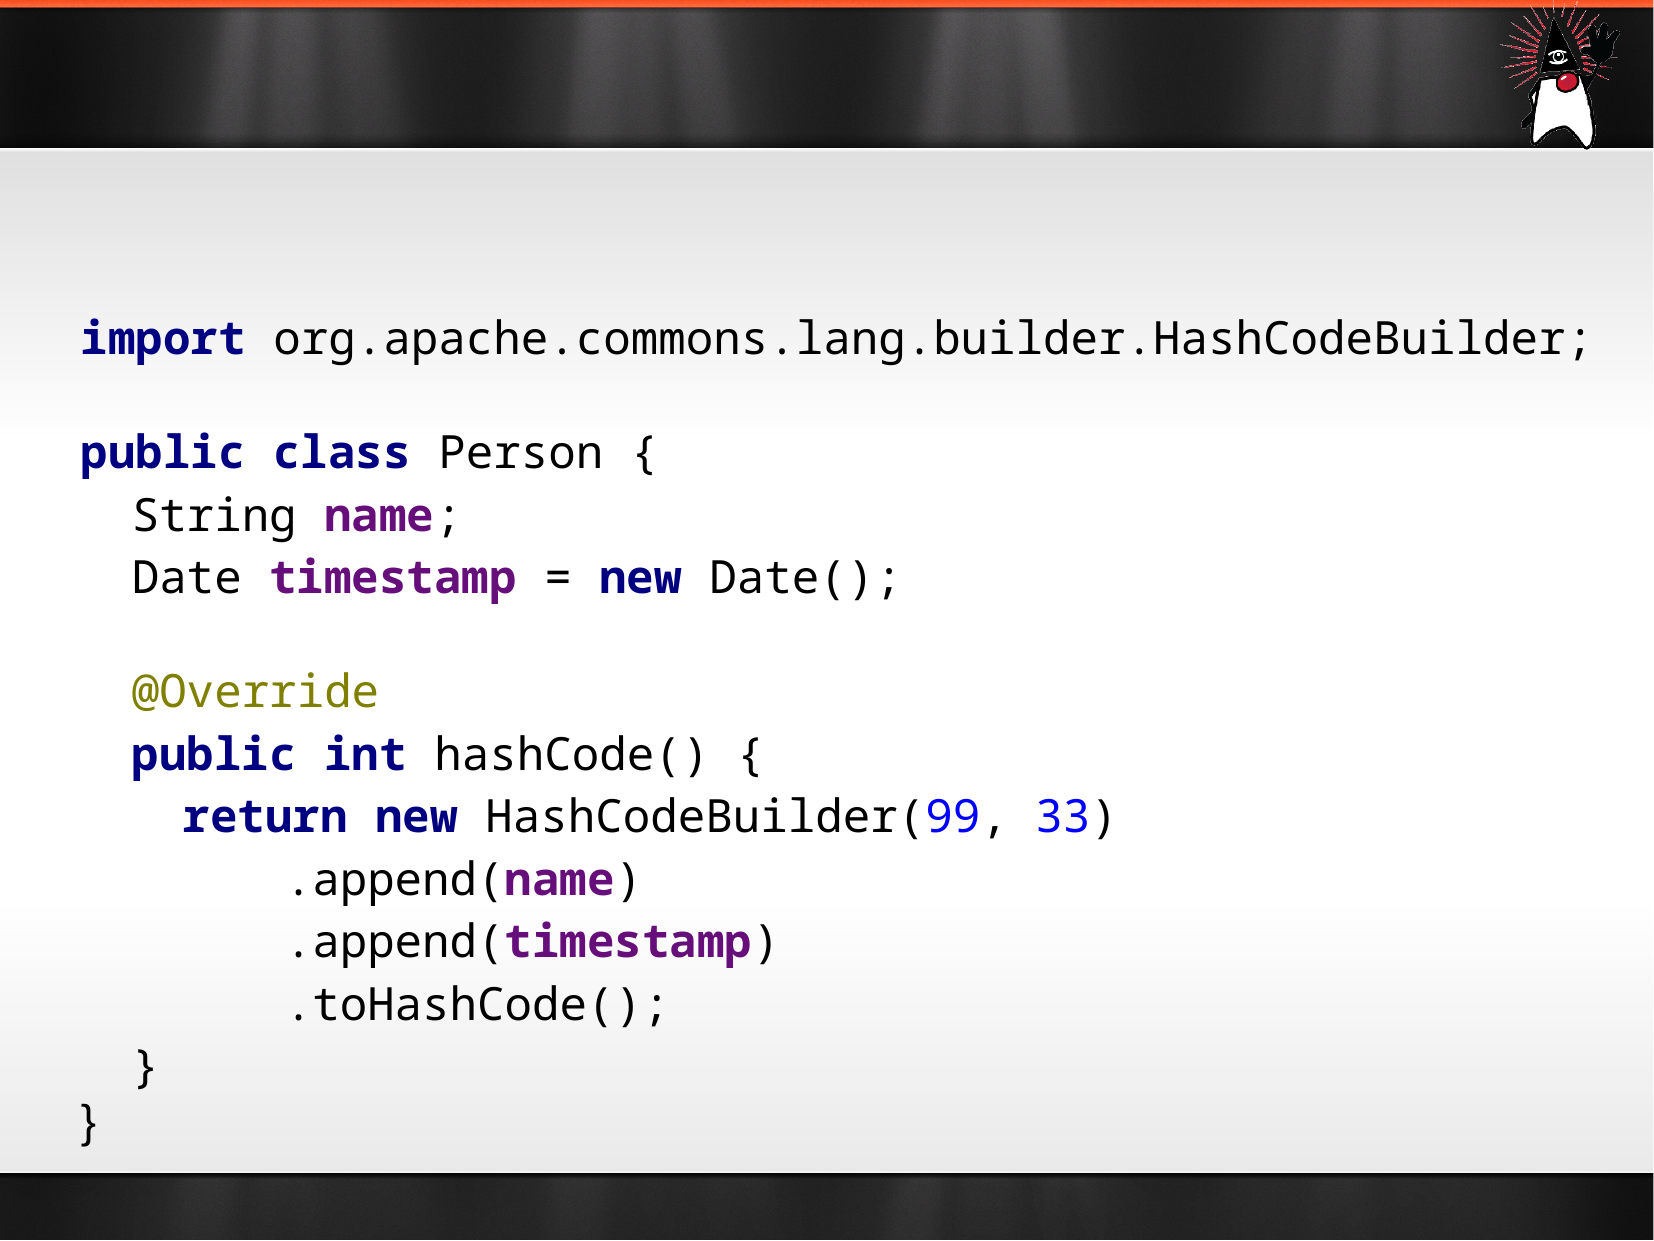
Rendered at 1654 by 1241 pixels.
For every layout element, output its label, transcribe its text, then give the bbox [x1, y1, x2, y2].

subtitle import org.apache.commons.lang.builder.HashCodeBuilder; public class Person { String name; Date timestamp = new Date(); @Override public int hashCode() { return new HashCodeBuilder(99, 33) .append(name) .append(timestamp) .toHashCode(); } } [80, 305, 1654, 1125]
picture [0, 0, 1654, 1240]
